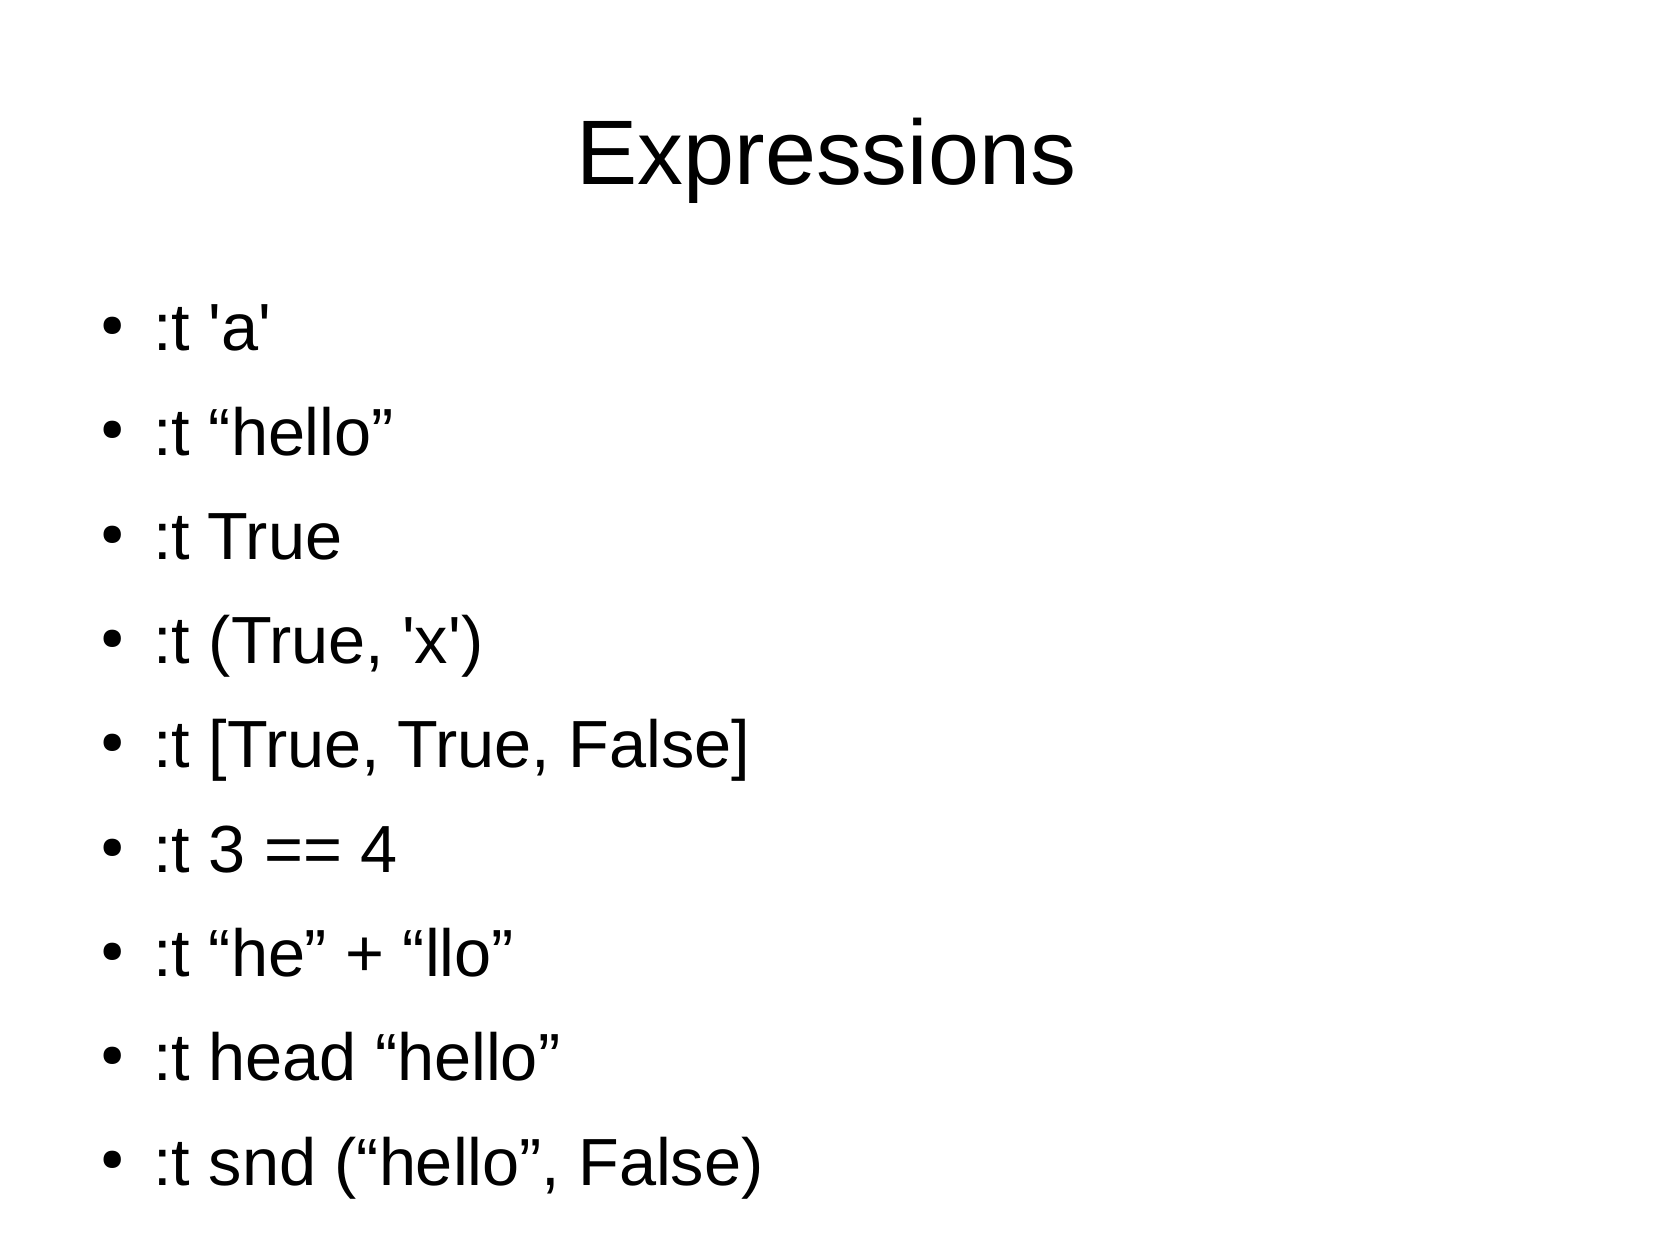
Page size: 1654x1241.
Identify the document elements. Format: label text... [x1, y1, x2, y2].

list :t 'a' :t “hello” :t True :t (True, 'x') :t [True, True, False] :t 3 == 4 :t “he” + “llo” :t head “hello” :t snd (“hello”, False) [82, 290, 1571, 1200]
title Expressions [82, 56, 1571, 250]
